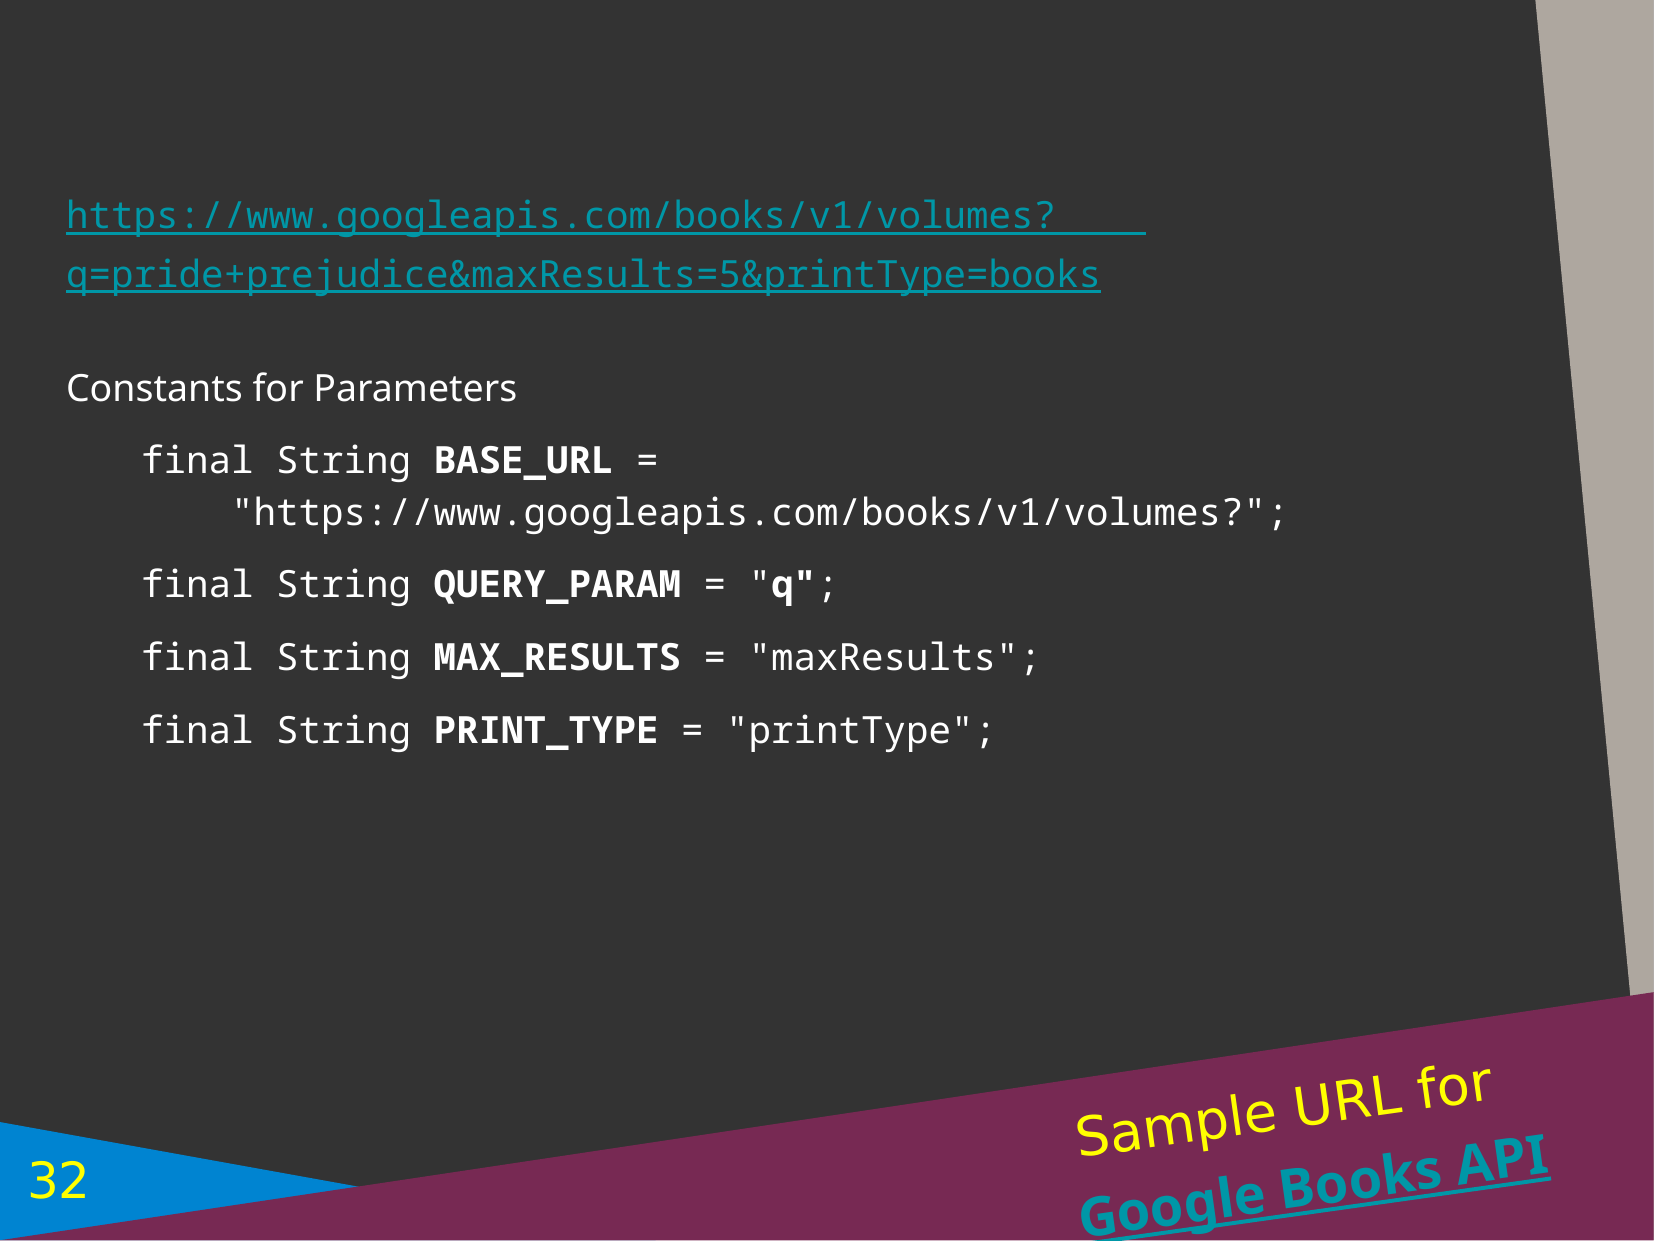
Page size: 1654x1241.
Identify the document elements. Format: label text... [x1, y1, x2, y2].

text_box https://www.googleapis.com/books/v1/volumes? q=pride+prejudice&maxResults=5&printType=books Constants for Parameters final String BASE_URL = "https://www.googleapis.com/books/v1/volumes?"; final String QUERY_PARAM = "q"; final String MAX_RESULTS = "maxResults"; final String PRINT_TYPE = "printType"; [51, 168, 1490, 827]
title Sample URL for Google Books API [956, 995, 1654, 1241]
